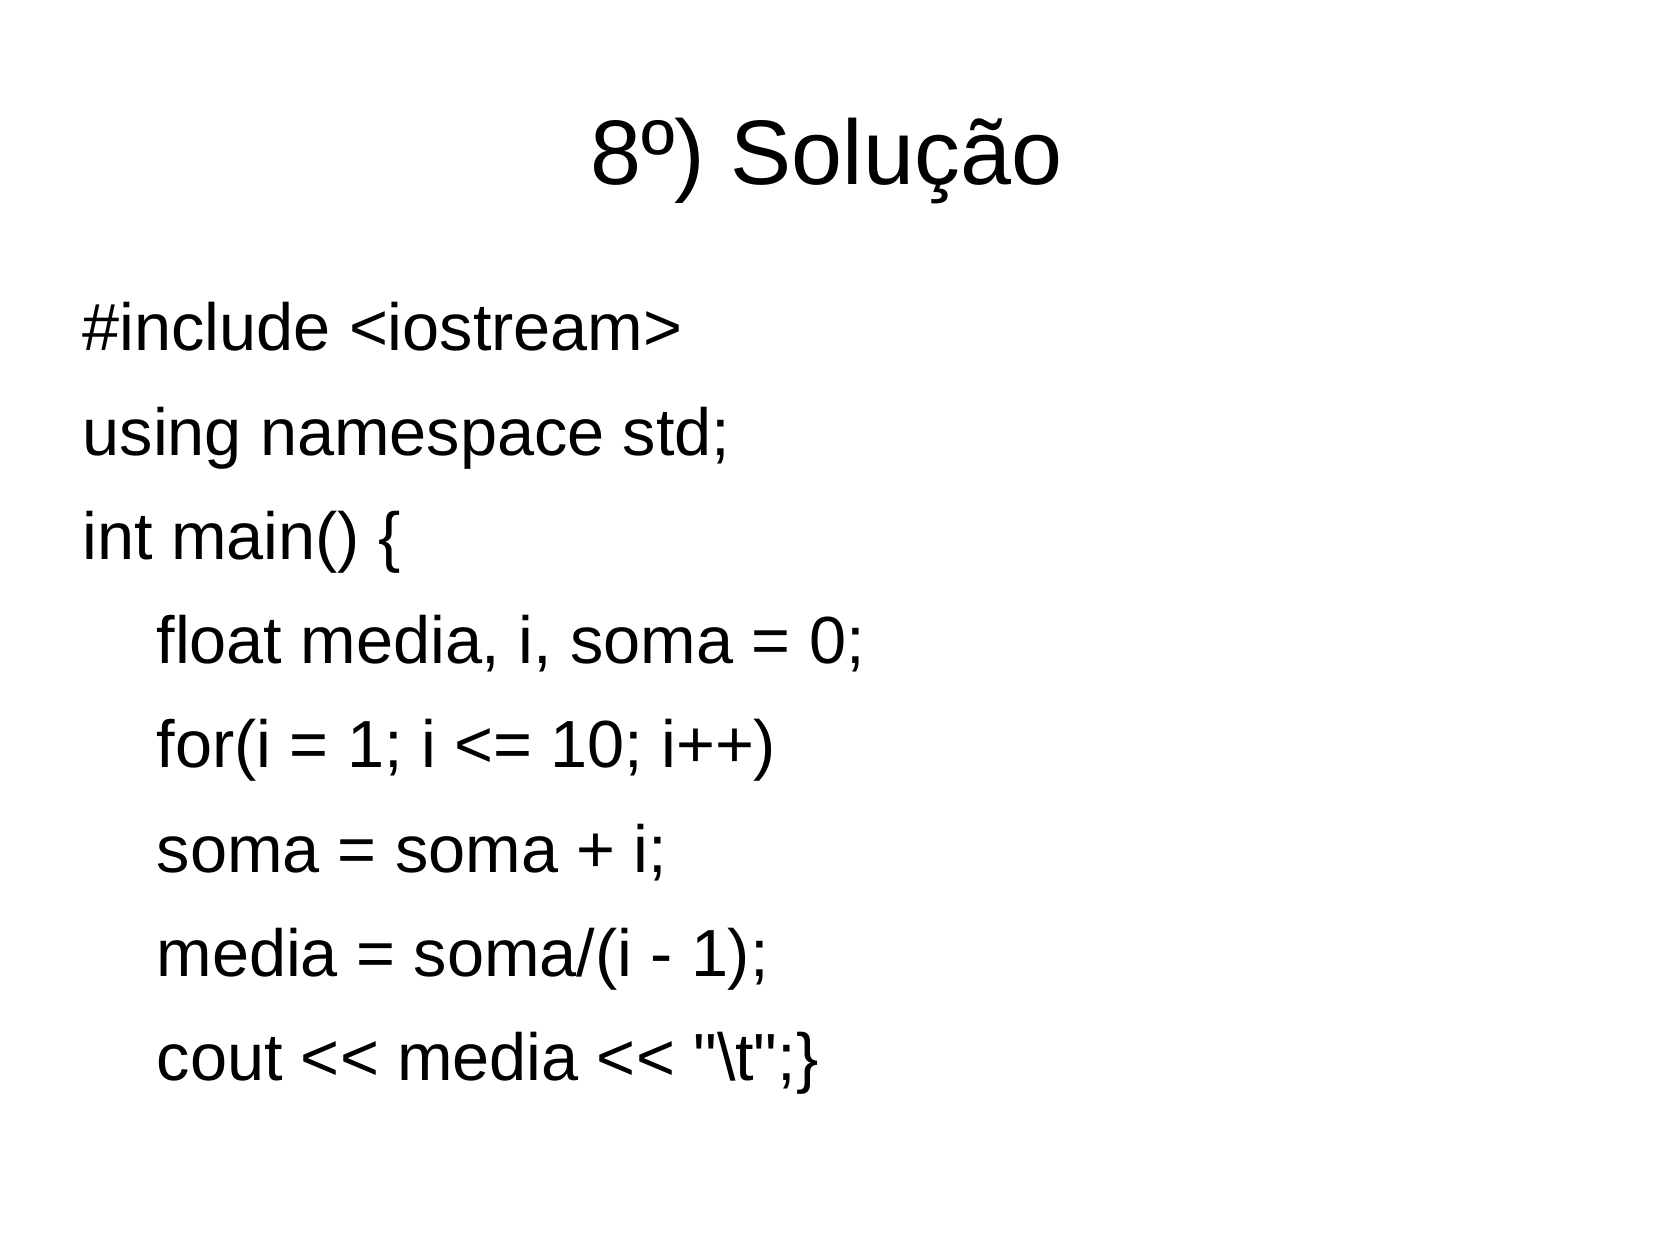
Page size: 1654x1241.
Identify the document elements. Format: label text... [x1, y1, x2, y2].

list #include <iostream> using namespace std; int main() { float media, i, soma = 0; for(i = 1; i <= 10; i++) soma = soma + i; media = soma/(i - 1); cout << media << "\t";} [82, 290, 1571, 1200]
title 8º) Solução [82, 49, 1571, 257]
